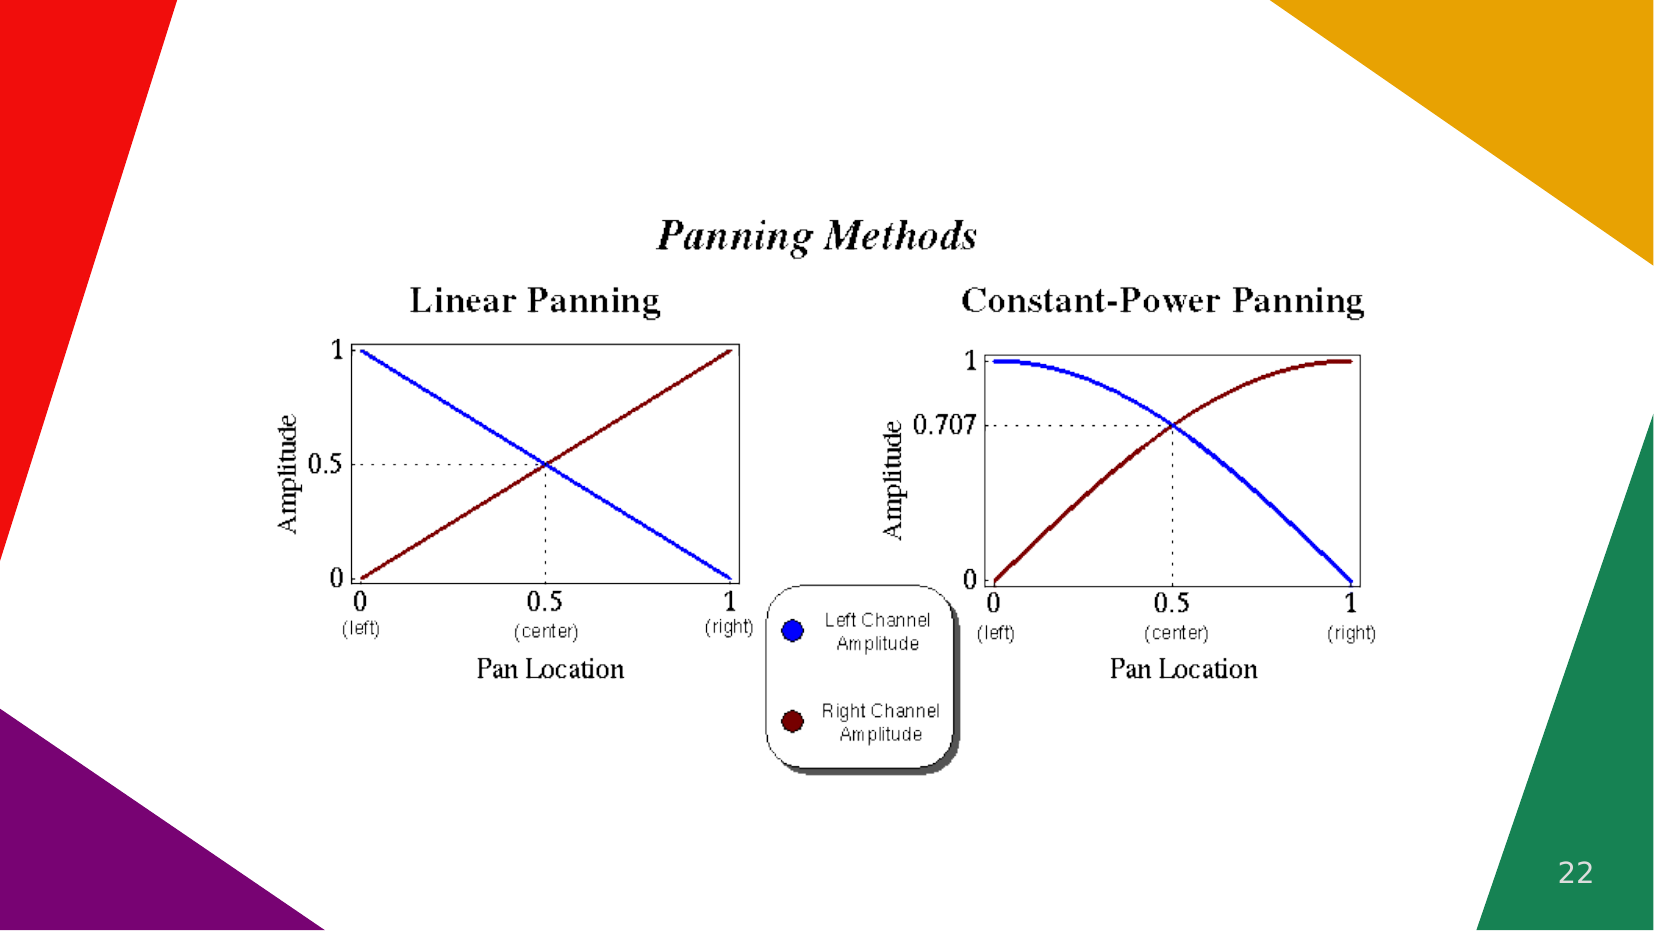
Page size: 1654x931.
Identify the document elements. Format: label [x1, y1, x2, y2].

picture [265, 206, 1391, 788]
